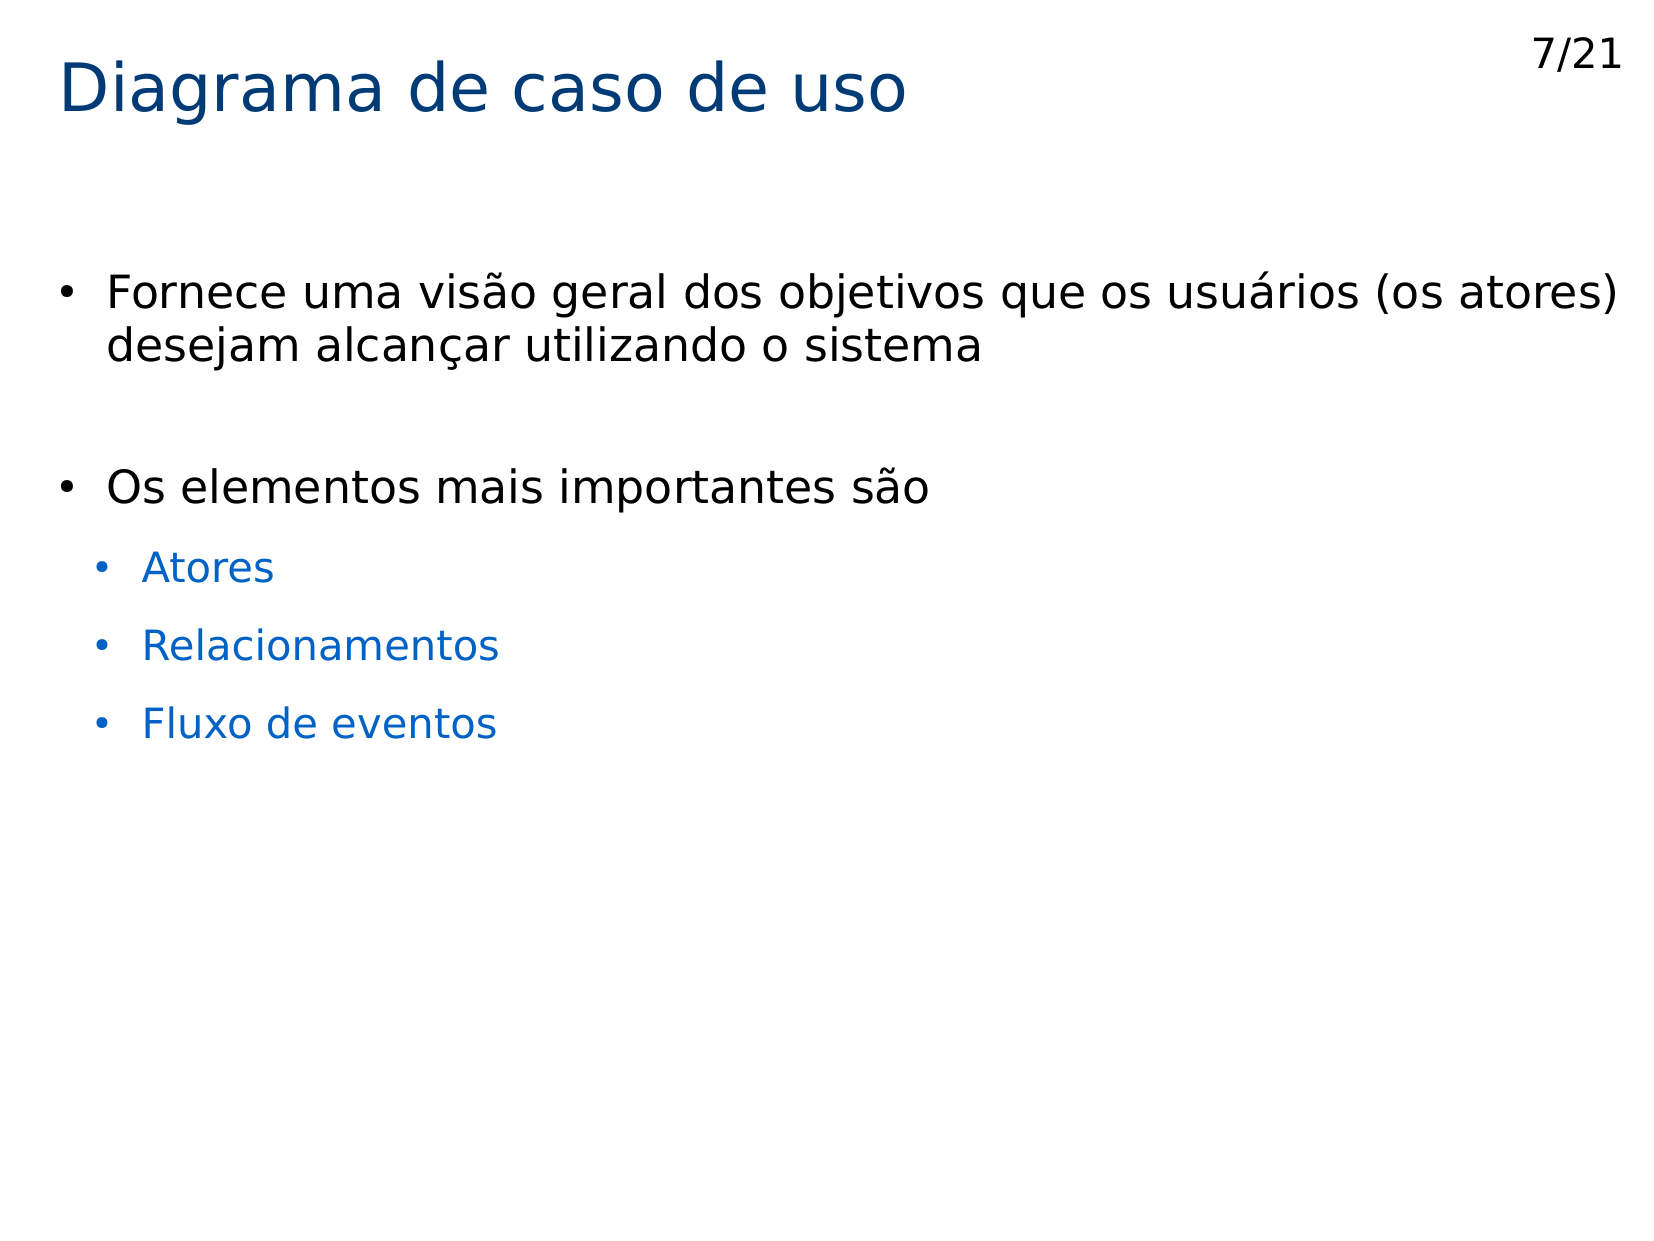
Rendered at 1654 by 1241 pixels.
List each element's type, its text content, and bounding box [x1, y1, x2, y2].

list Fornece uma visão geral dos objetivos que os usuários (os atores) desejam alcançar utilizando o sistema Os elementos mais importantes são Atores Relacionamentos Fluxo de eventos [59, 265, 1625, 1211]
title Diagrama de caso de uso [59, 29, 1506, 148]
